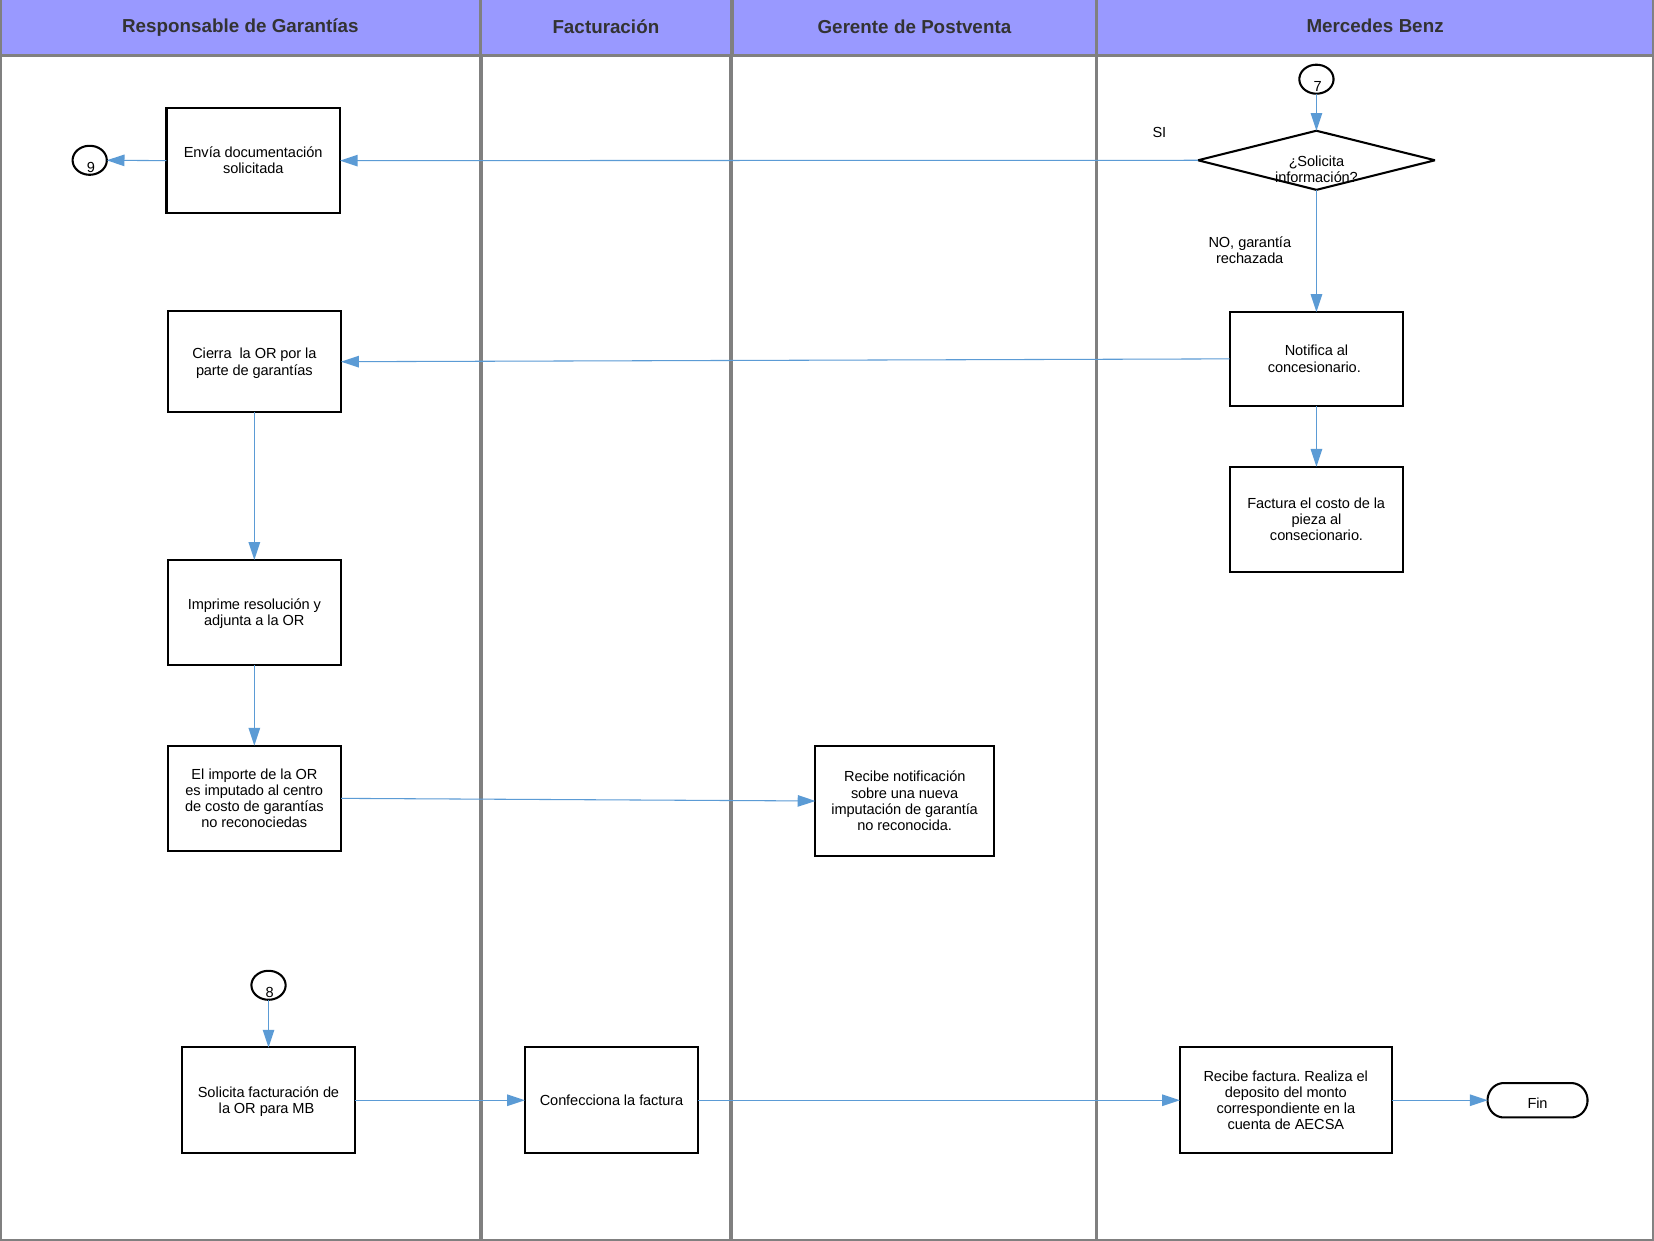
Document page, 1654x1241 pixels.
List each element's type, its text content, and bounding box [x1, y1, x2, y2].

text_box Cierra la OR por la parte de garantías [167, 311, 342, 413]
text_box NO, garantía rechazada [1159, 226, 1341, 310]
text_box Facturación [482, 0, 732, 56]
text_box ¿Solicita información? [1199, 130, 1435, 190]
text_box Responsable de Garantías [0, 0, 479, 56]
text_box Recibe factura. Realiza el deposito del monto correspondiente en la cuenta de AECSA [1179, 1047, 1392, 1154]
text_box Recibe notificación sobre una nueva imputación de garantía no reconocida. [815, 746, 995, 857]
text_box Envía documentación solicitada [166, 107, 341, 214]
text_box Imprime resolución y adjunta a la OR [167, 559, 342, 666]
text_box 7 [1299, 64, 1334, 94]
text_box Gerente de Postventa [732, 0, 1095, 56]
text_box Solicita facturación de la OR para MB [181, 1047, 356, 1154]
text_box El importe de la OR es imputado al centro de costo de garantías no reconociedas [167, 745, 342, 852]
text_box Confecciona la factura [524, 1047, 699, 1154]
text_box Fin [1487, 1083, 1588, 1118]
text_box Notifica al concesionario. [1229, 311, 1404, 406]
text_box SI [1135, 116, 1183, 148]
text_box 8 [251, 970, 286, 1000]
text_box 9 [72, 145, 107, 175]
text_box Mercedes Benz [1098, 0, 1652, 56]
text_box Factura el costo de la pieza al consecionario. [1229, 466, 1404, 573]
